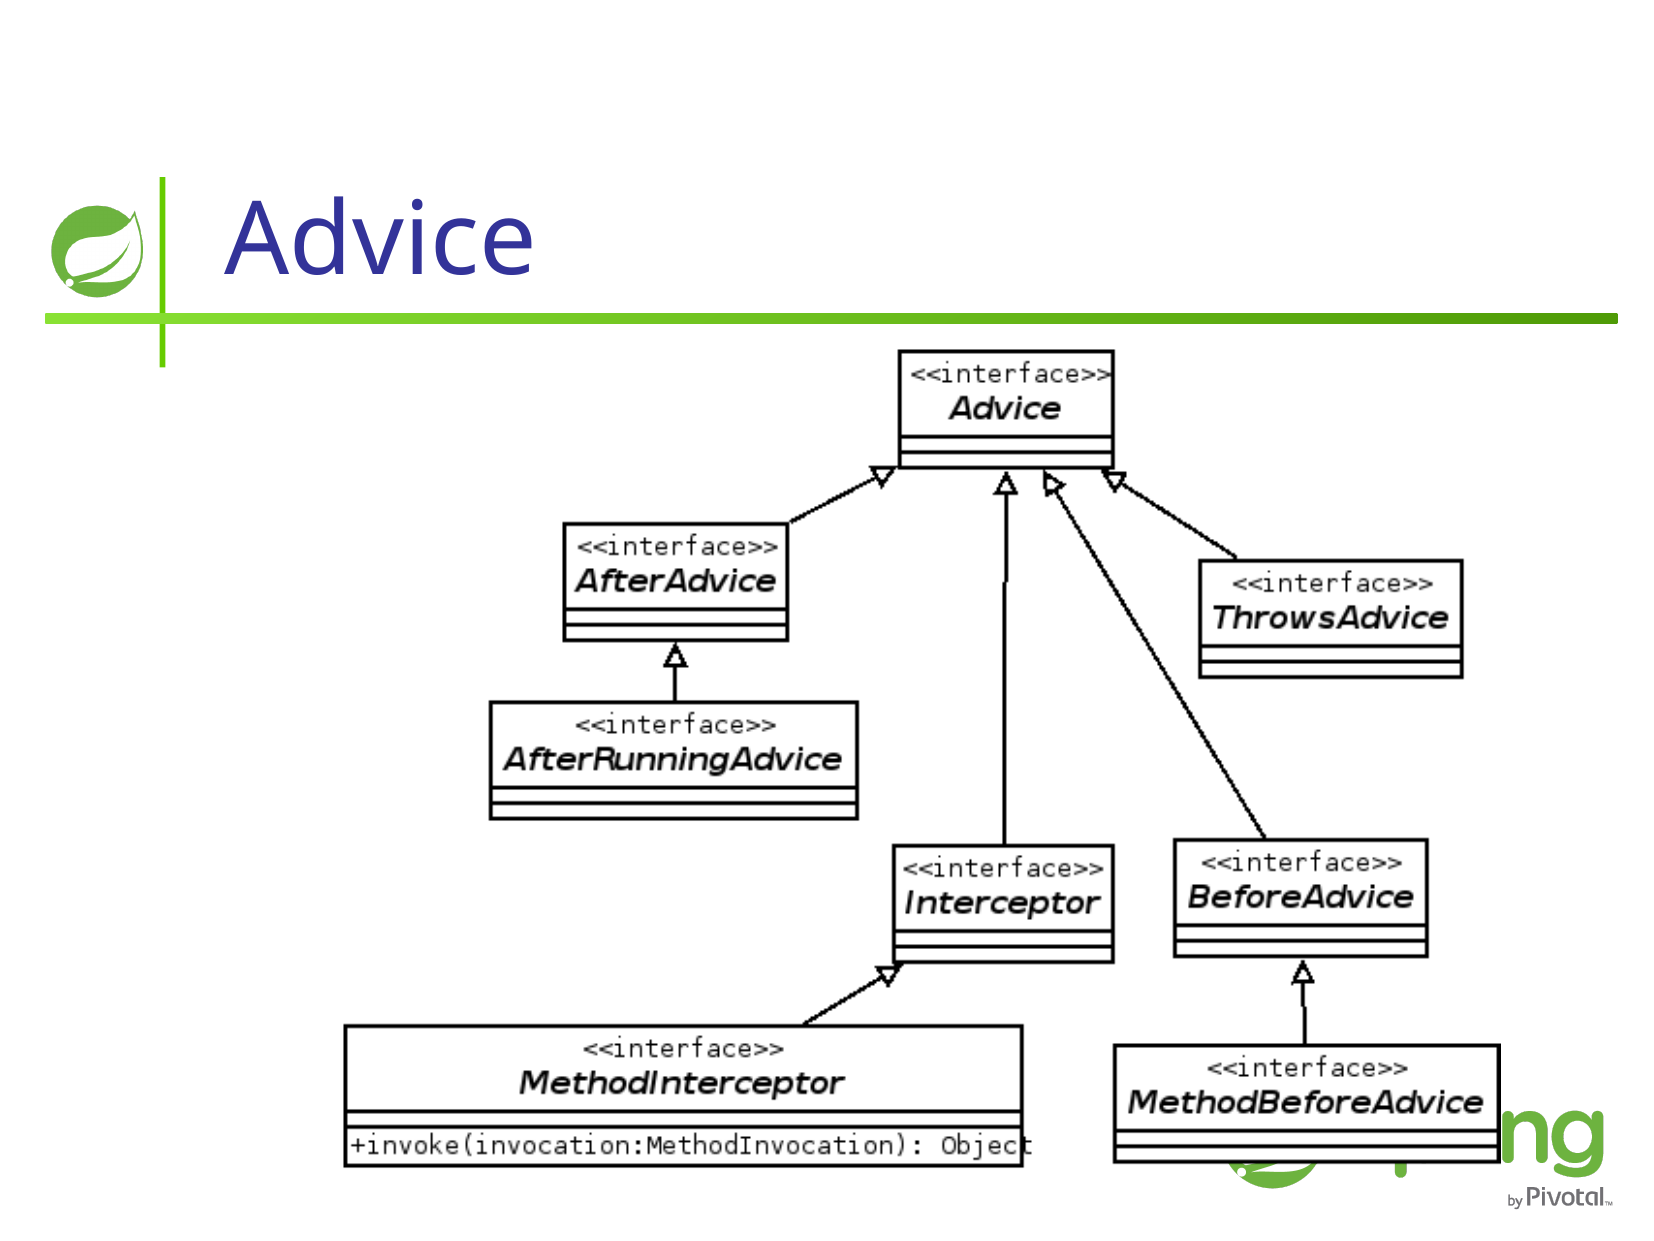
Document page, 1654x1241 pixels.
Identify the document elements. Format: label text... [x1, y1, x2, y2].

picture [342, 348, 1618, 1212]
title Advice [208, 38, 1618, 304]
